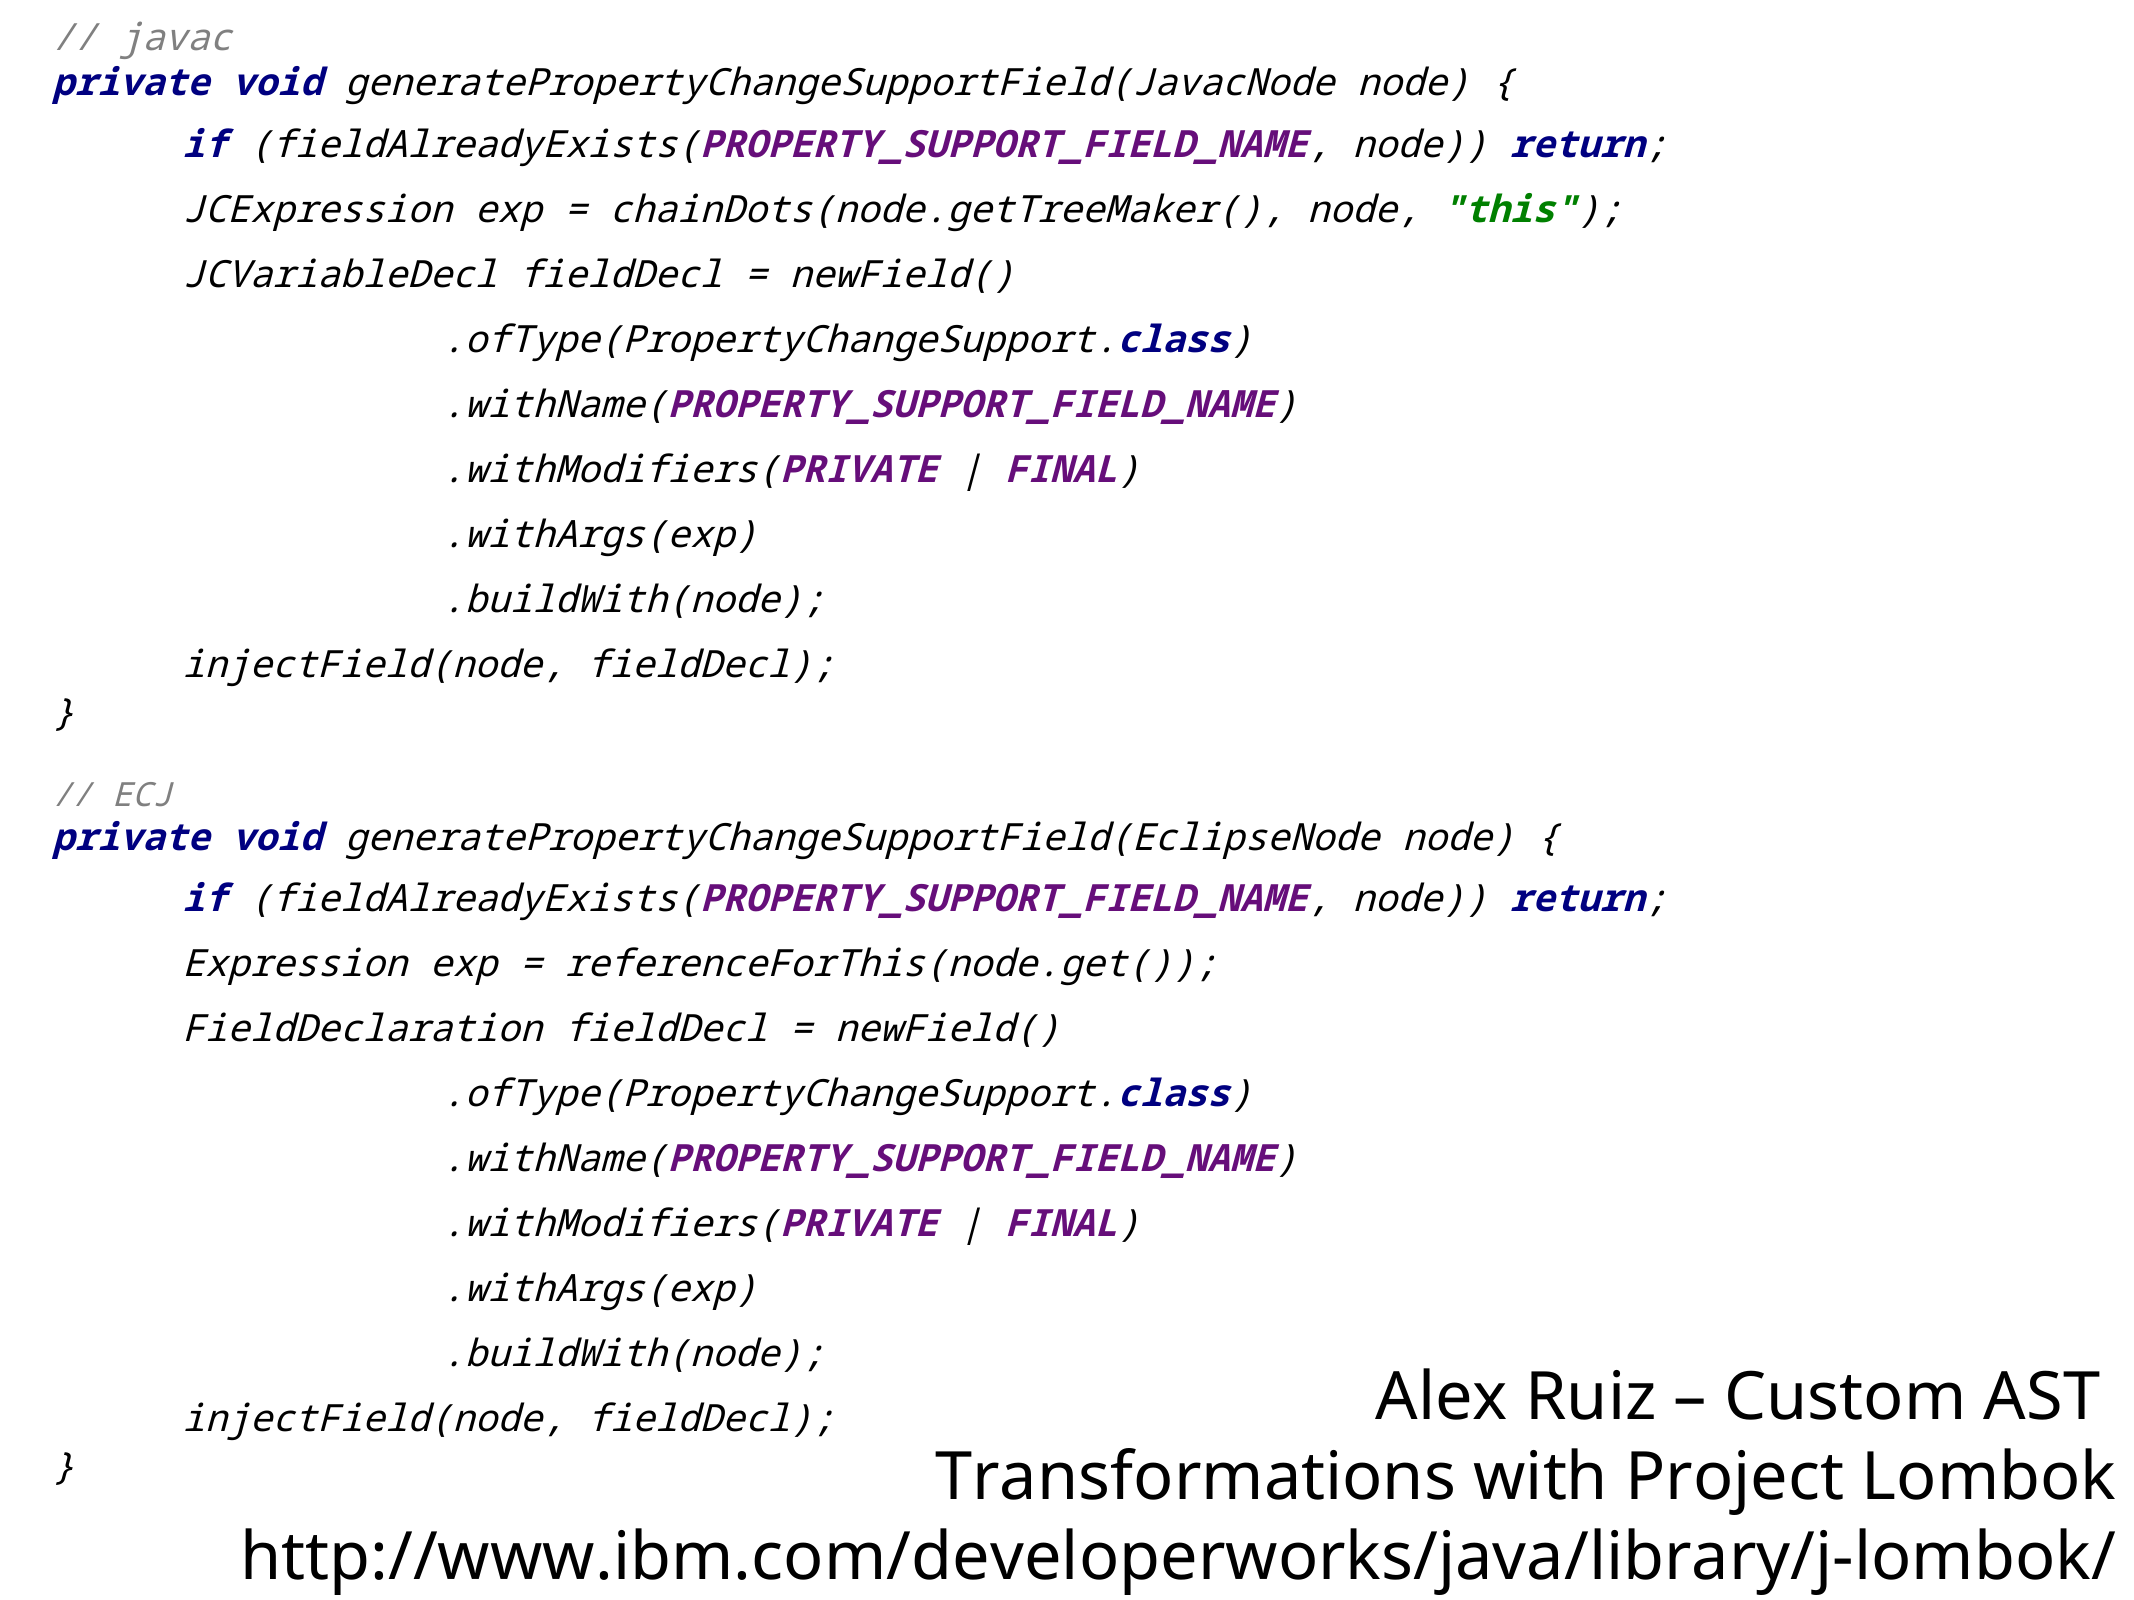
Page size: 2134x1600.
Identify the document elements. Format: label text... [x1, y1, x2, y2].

text_box // javac private void generatePropertyChangeSupportField(JavacNode node) { if (fieldAlreadyExists(PROPERTY_SUPPORT_FIELD_NAME, node)) return; JCExpression exp = chainDots(node.getTreeMaker(), node, "this"); JCVariableDecl fieldDecl = newField() .ofType(PropertyChangeSupport.class) .withName(PROPERTY_SUPPORT_FIELD_NAME) .withModifiers(PRIVATE | FINAL) .withArgs(exp) .buildWith(node); injectField(node, fieldDecl); } // ECJ private void generatePropertyChangeSupportField(EclipseNode node) { if (fieldAlreadyExists(PROPERTY_SUPPORT_FIELD_NAME, node)) return; Expression exp = referenceForThis(node.get()); FieldDeclaration fieldDecl = newField() .ofType(PropertyChangeSupport.class) .withName(PROPERTY_SUPPORT_FIELD_NAME) .withModifiers(PRIVATE | FINAL) .withArgs(exp) .buildWith(node); injectField(node, fieldDecl); } [37, 5, 2101, 1345]
text_box Alex Ruiz – Custom AST Transformations with Project Lombok http://www.ibm.com/developerworks/java/library/j-lombok/ [28, 1345, 2134, 1600]
